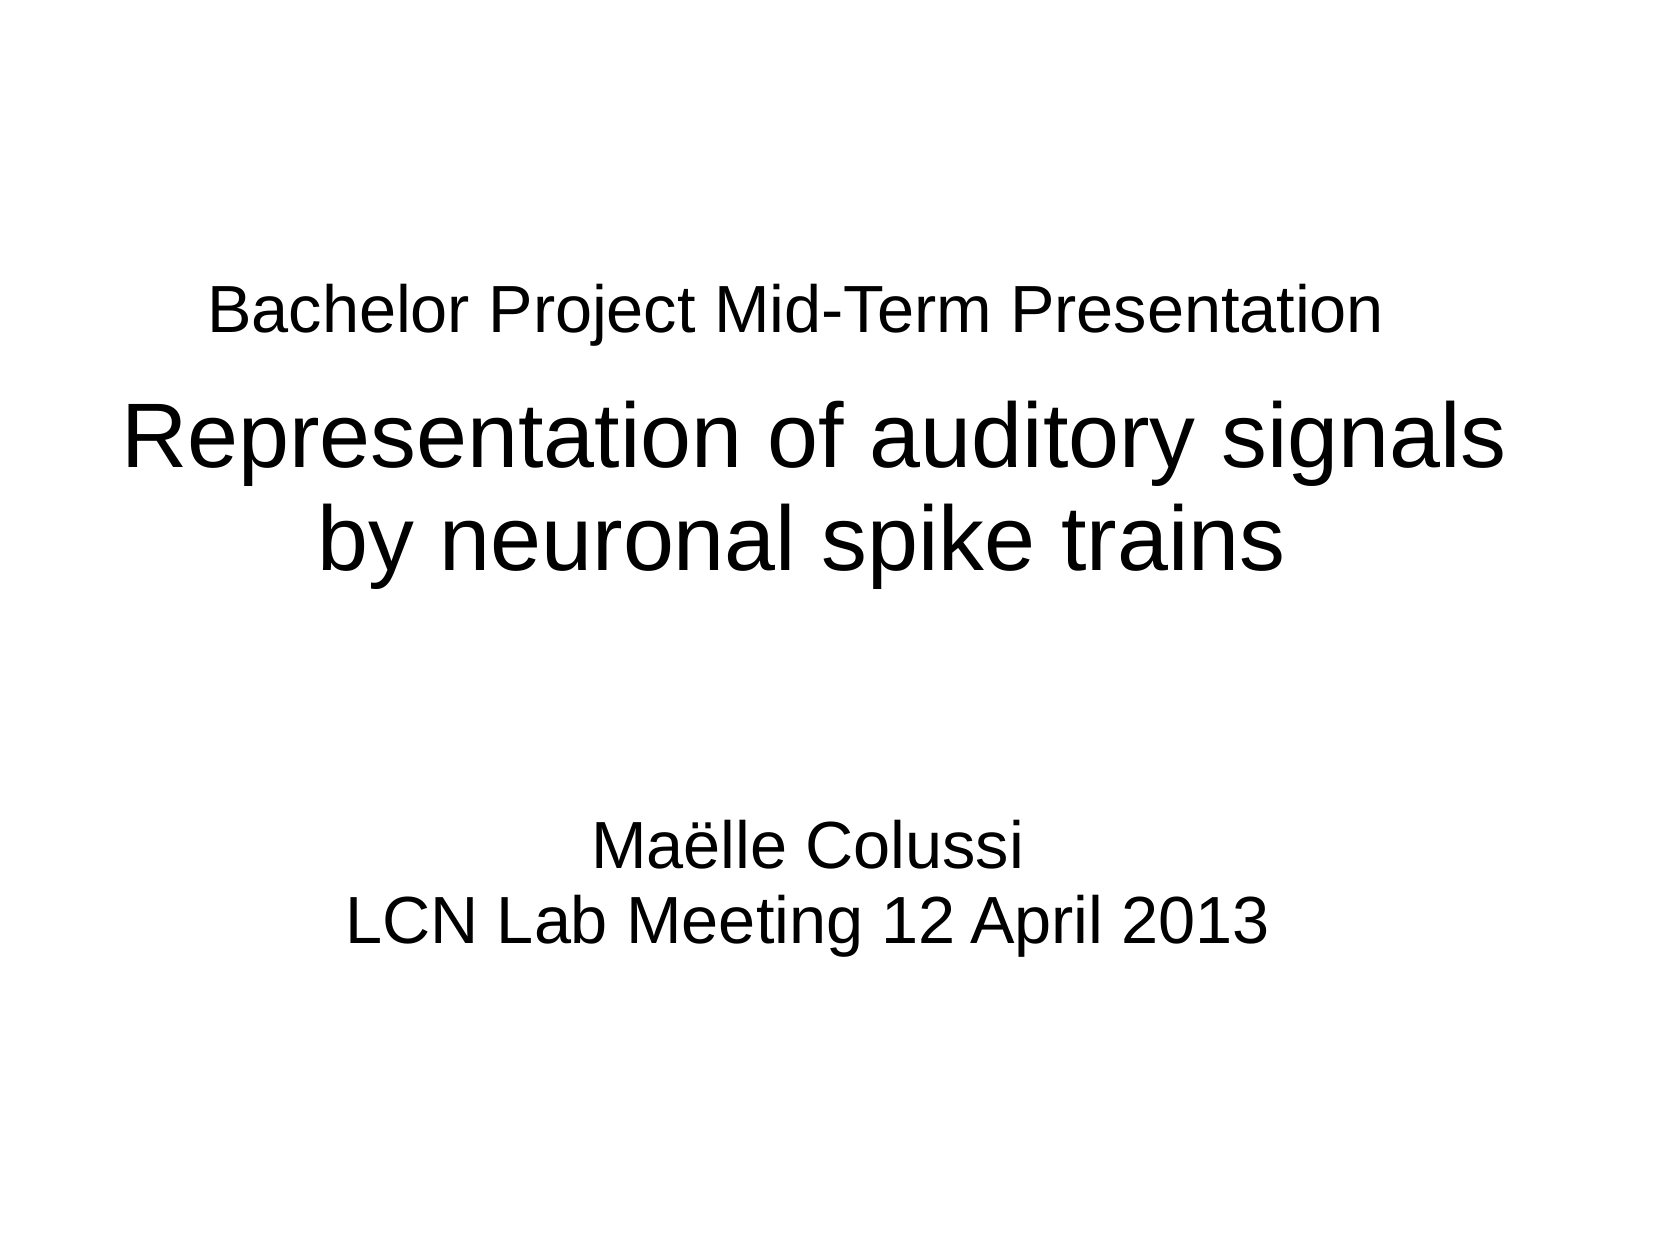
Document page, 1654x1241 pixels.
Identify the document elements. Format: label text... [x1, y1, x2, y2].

subtitle Maëlle Colussi LCN Lab Meeting 12 April 2013 [80, 791, 1536, 974]
title Representation of auditory signals by neuronal spike trains [70, 383, 1559, 591]
text_box Bachelor Project Mid-Term Presentation [68, 248, 1524, 372]
